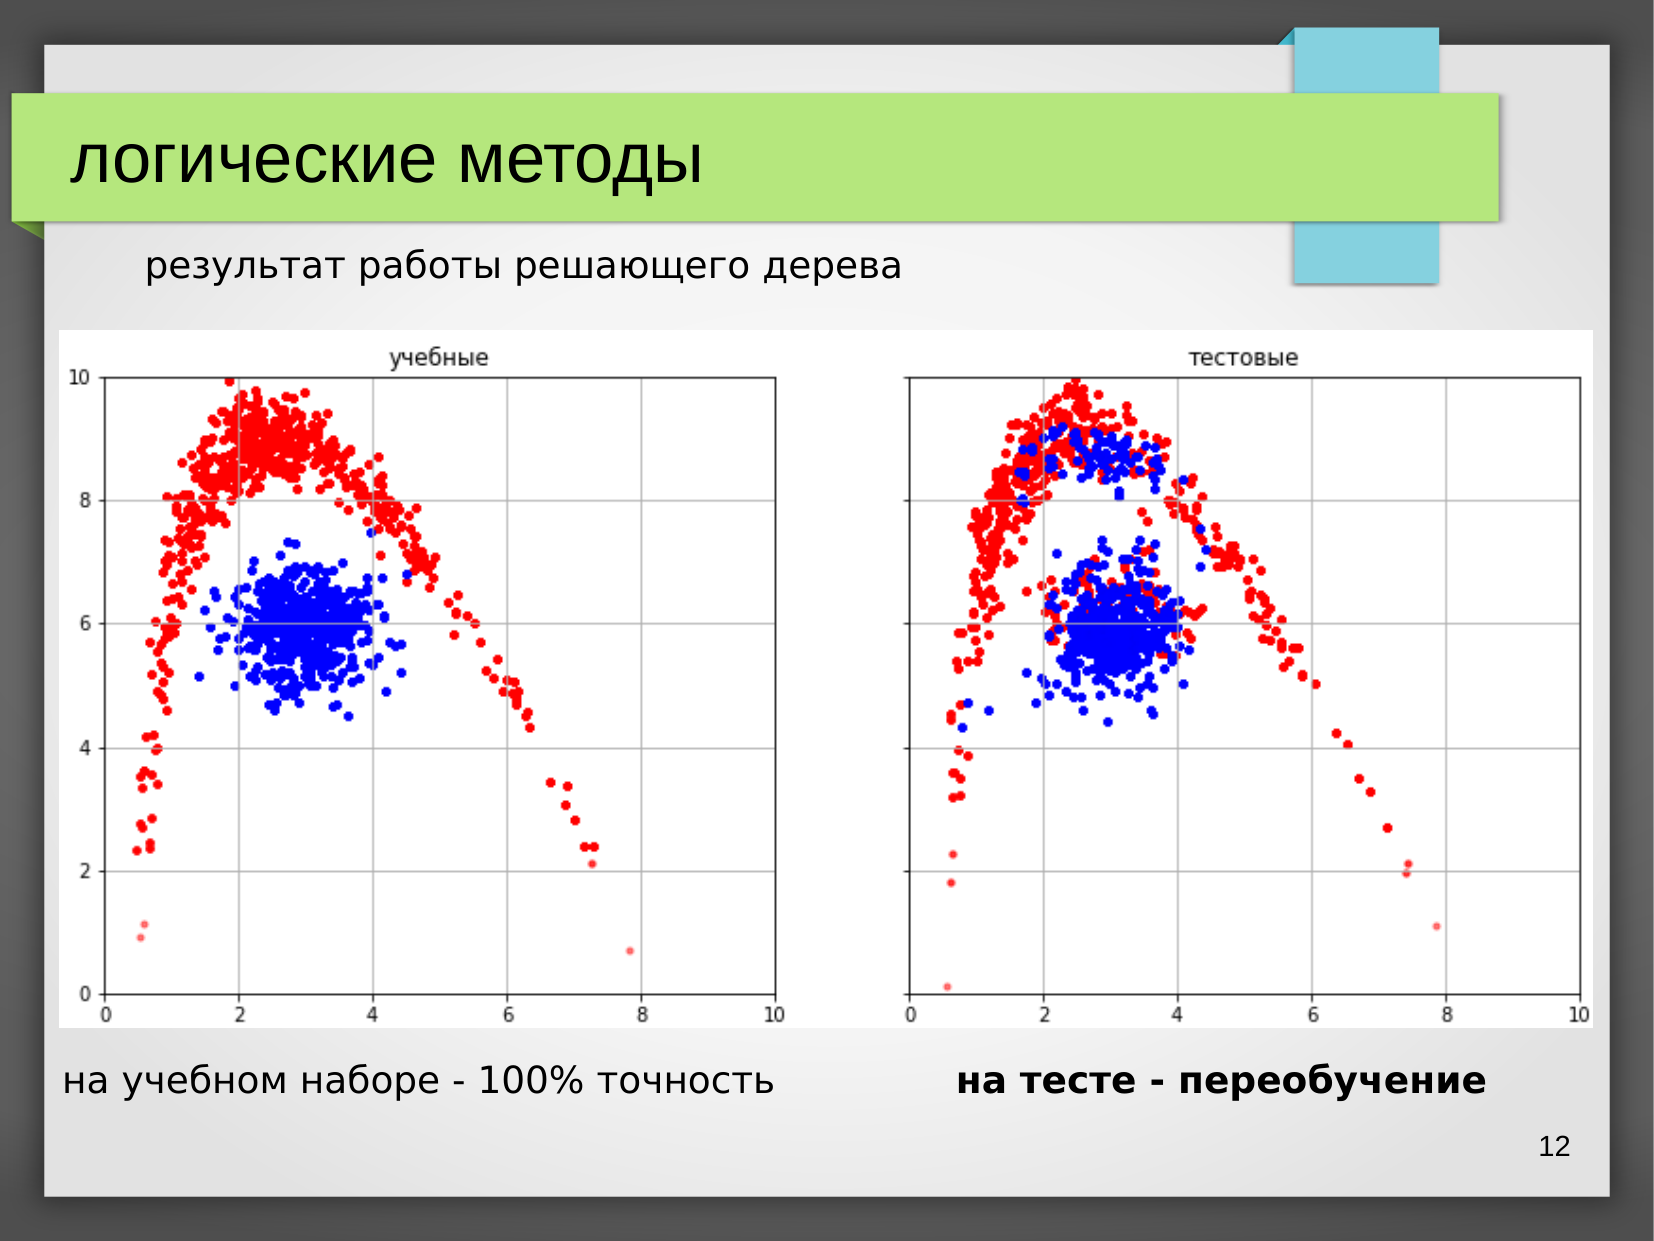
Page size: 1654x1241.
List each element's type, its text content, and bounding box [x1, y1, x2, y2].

text_box результат работы решающего дерева [129, 236, 1123, 297]
picture [0, 0, 1654, 1241]
text_box на учебном наборе - 100% точность на тесте - переобучение [47, 1051, 1595, 1154]
title логические методы [70, 117, 1205, 200]
